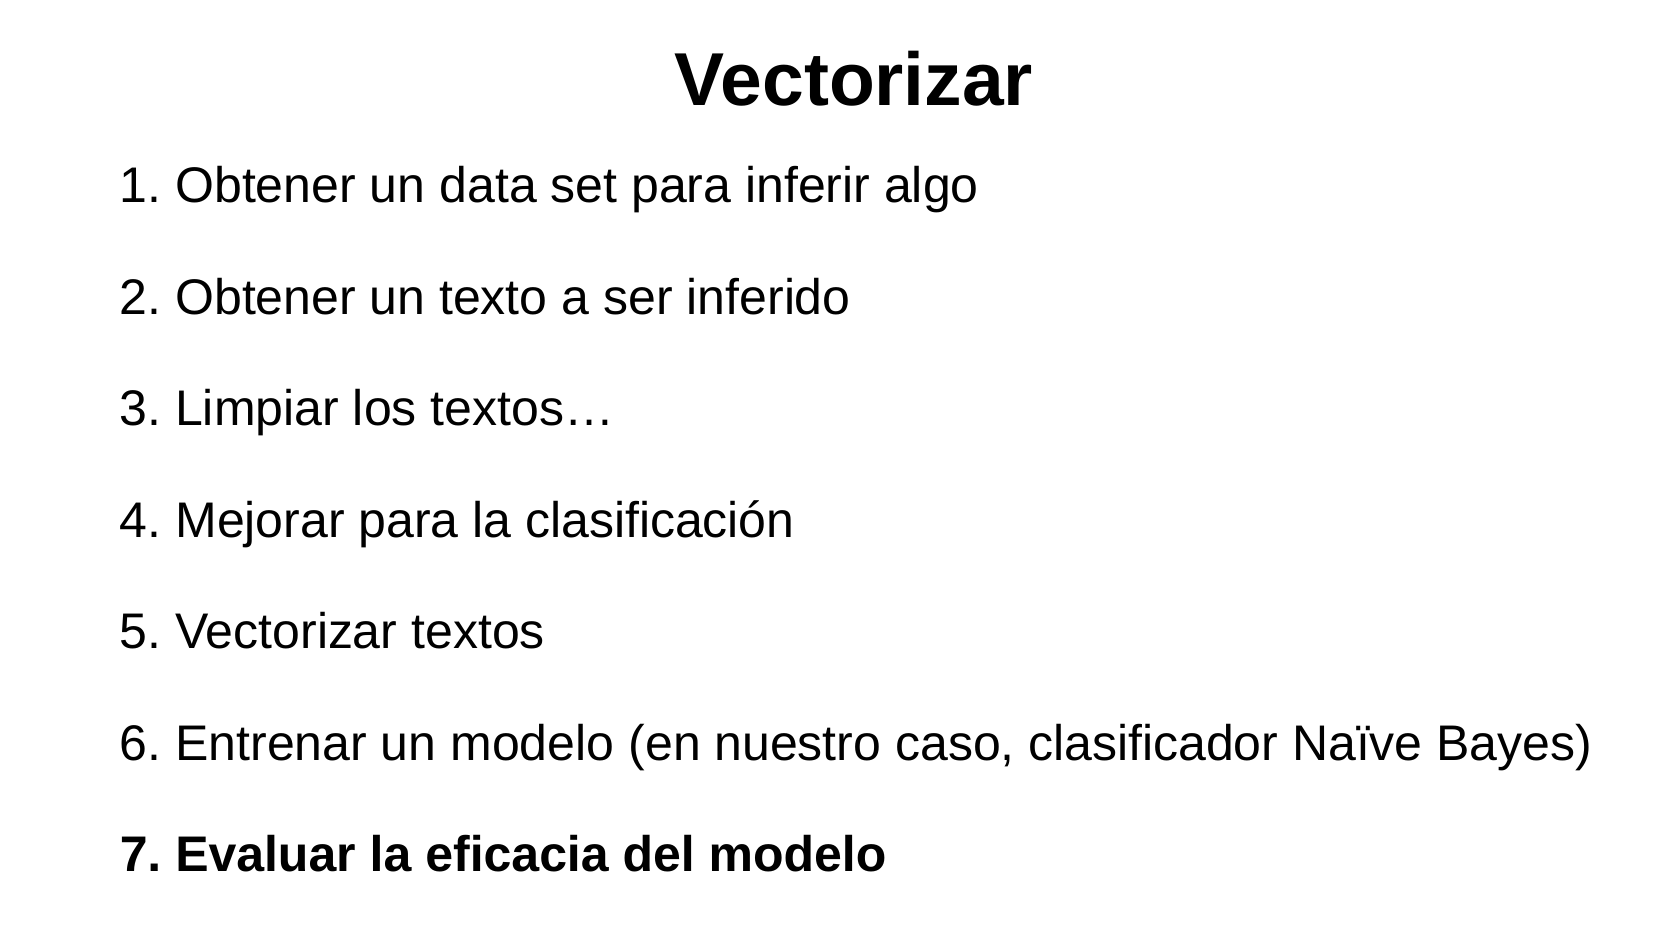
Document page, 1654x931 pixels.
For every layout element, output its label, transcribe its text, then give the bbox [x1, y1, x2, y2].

text_box 1. Obtener un data set para inferir algo 2. Obtener un texto a ser inferido 3. Limpiar los textos… 4. Mejorar para la clasificación 5. Vectorizar textos 6. Entrenar un modelo (en nuestro caso, clasificador Naïve Bayes) 7. Evaluar la eficacia del modelo 8. ¡Predecir! [105, 150, 1621, 871]
text_box Vectorizar [660, 30, 1202, 139]
